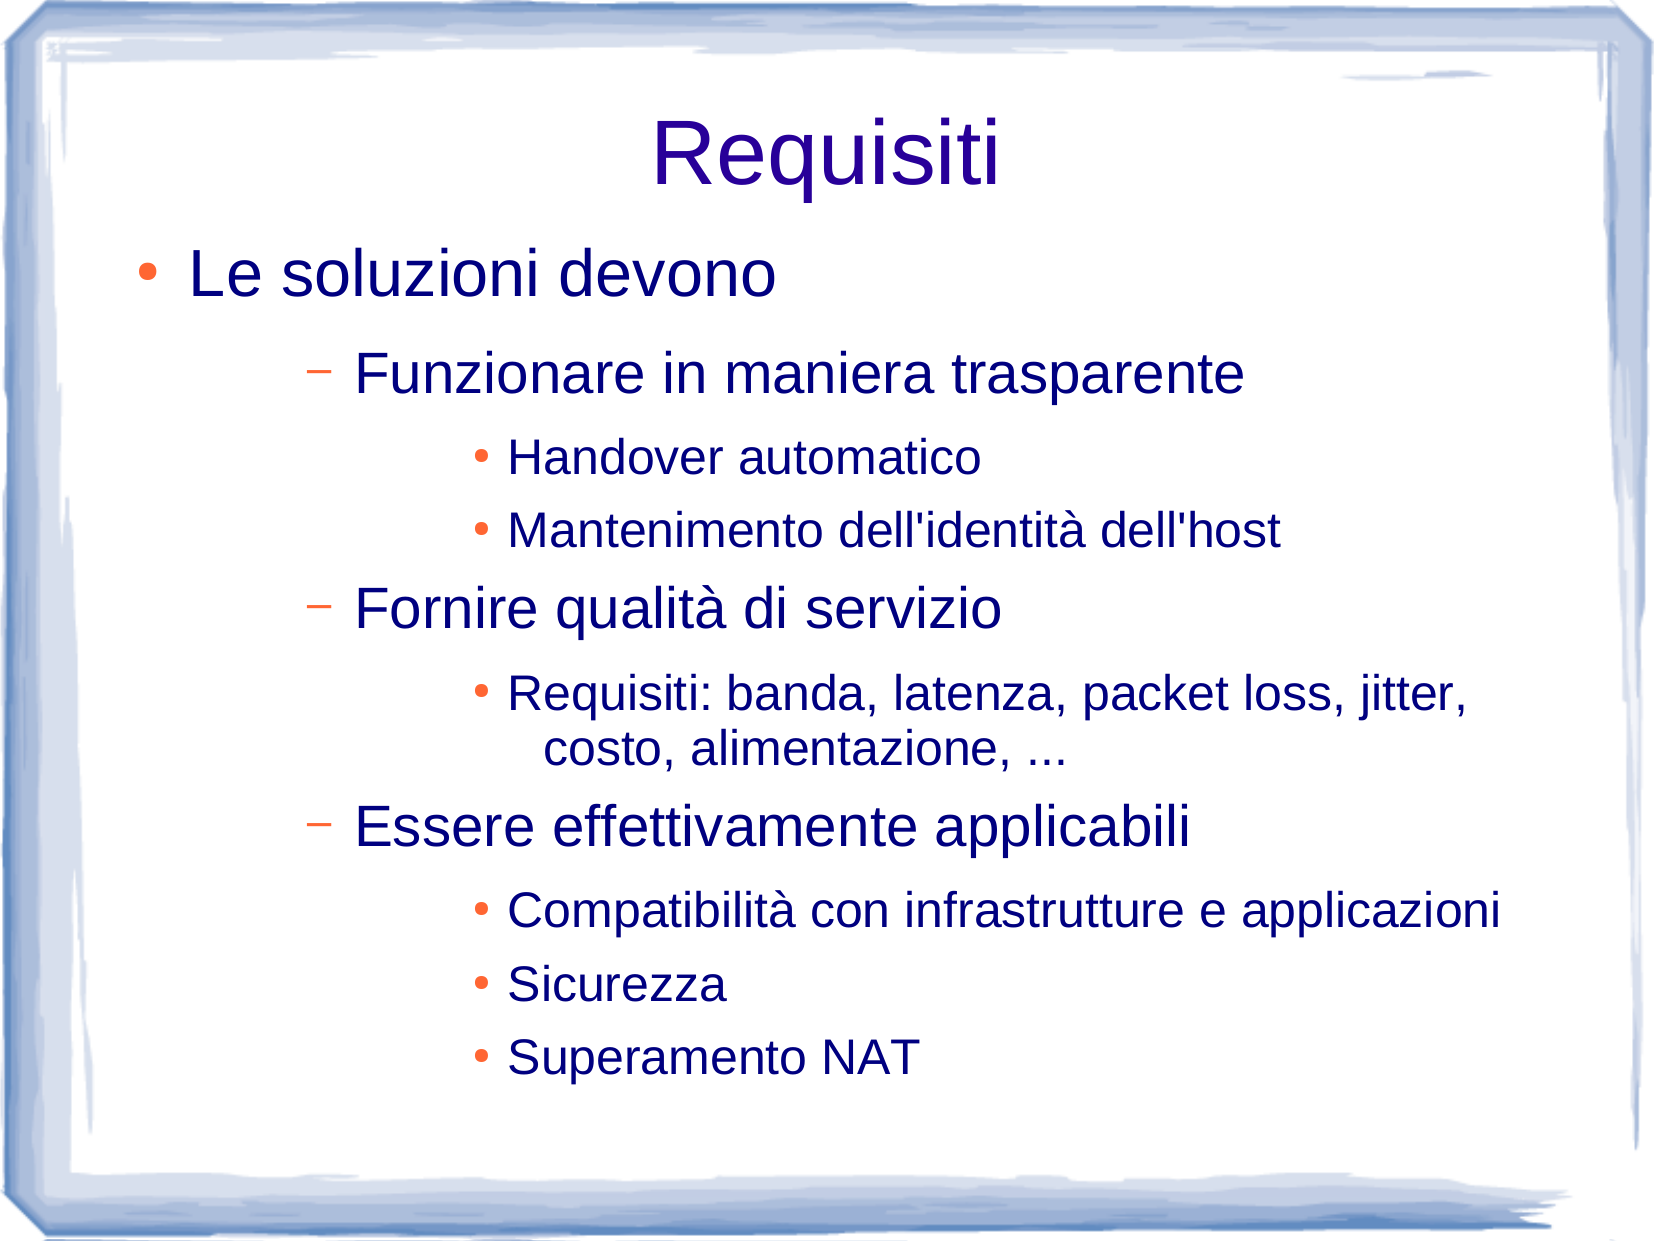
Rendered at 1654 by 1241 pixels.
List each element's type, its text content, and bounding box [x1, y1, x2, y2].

title Requisiti [82, 56, 1571, 250]
picture [0, 0, 1654, 1241]
list Le soluzioni devono Funzionare in maniera trasparente Handover automatico Mantenimento dell'identità dell'host Fornire qualità di servizio Requisiti: banda, latenza, packet loss, jitter, costo, alimentazione, ... Essere effettivamente applicabili Compatibilità con infrastrutture e applicazioni Sicurezza Superamento NAT [118, 236, 1571, 1182]
